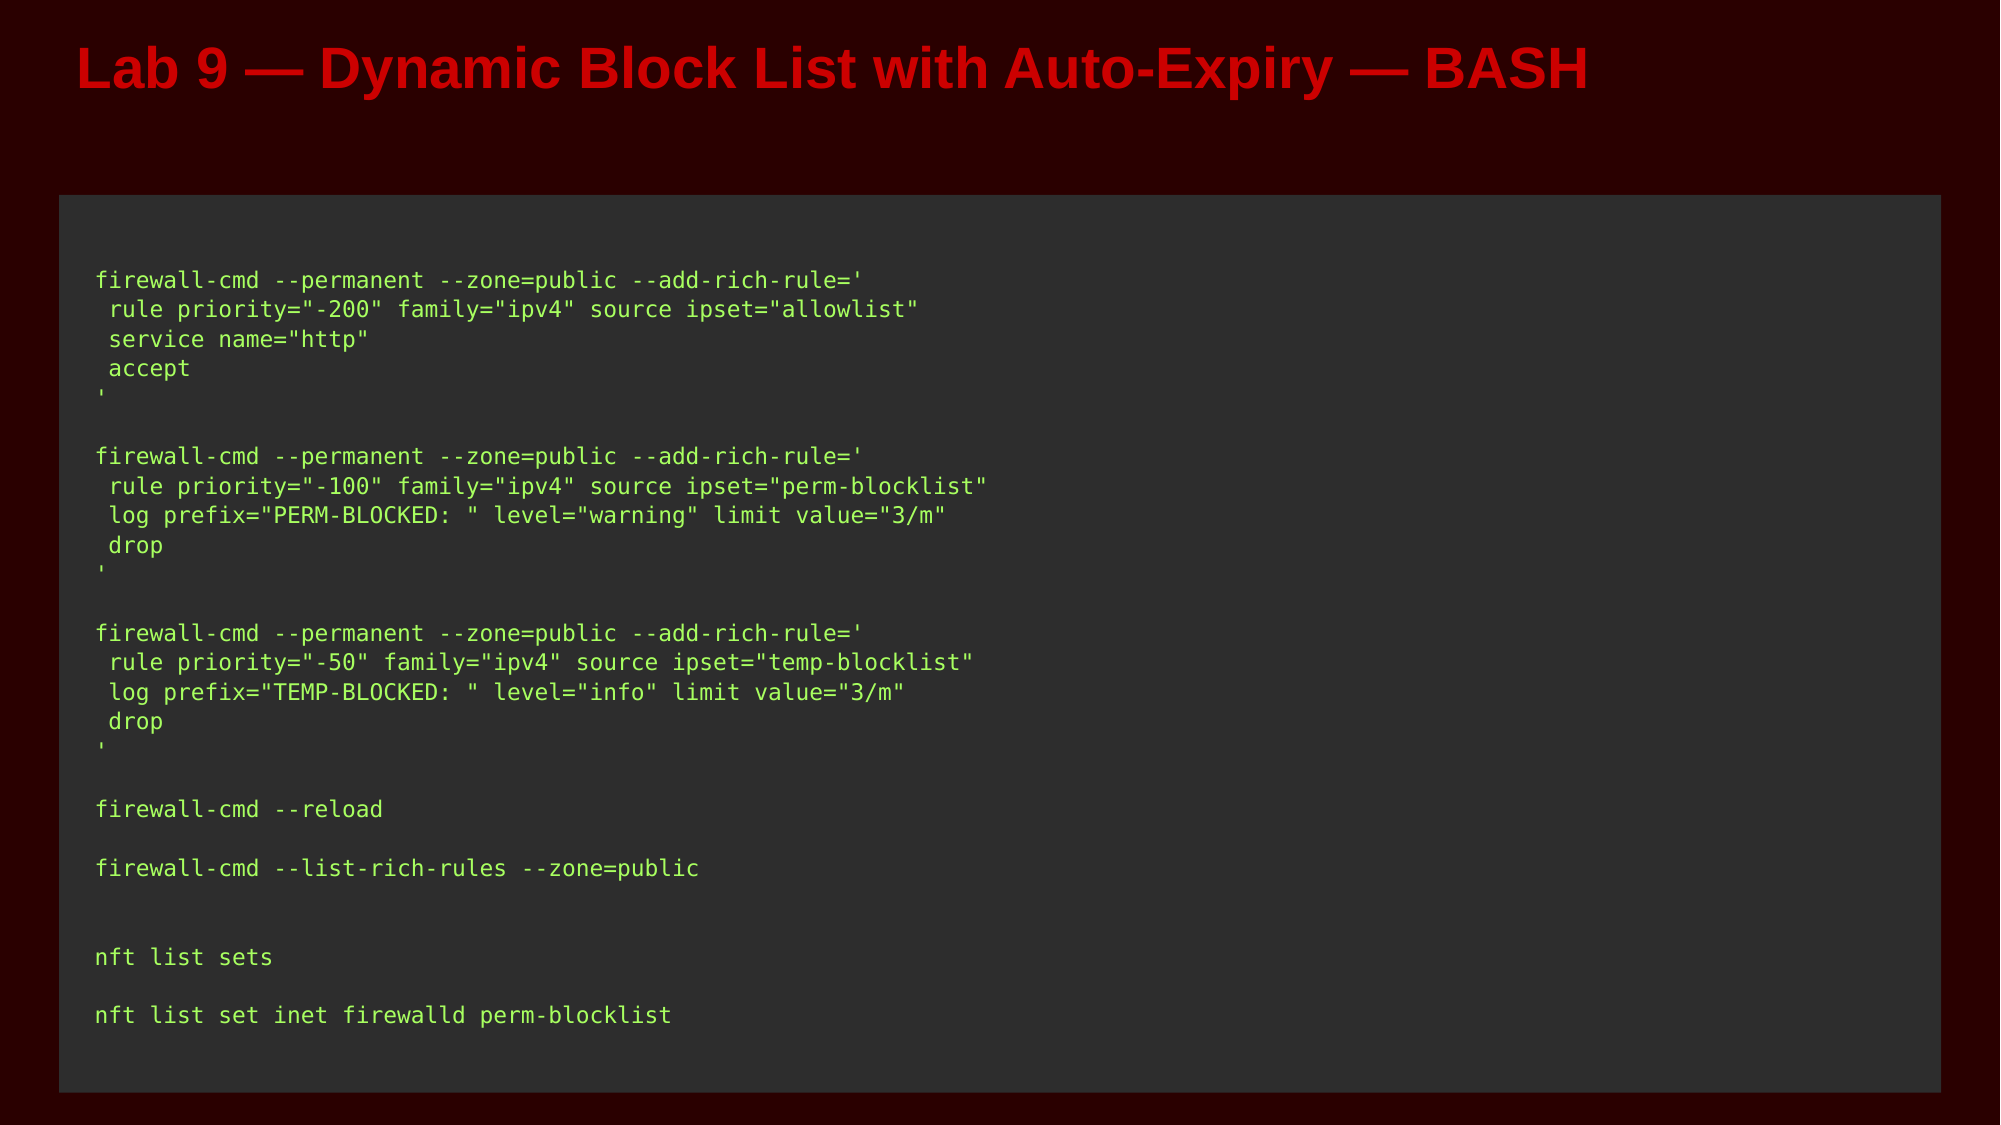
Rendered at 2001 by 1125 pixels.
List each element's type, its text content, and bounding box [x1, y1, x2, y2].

text_box firewall-cmd --permanent --zone=public --add-rich-rule=' rule priority="-200" family="ipv4" source ipset="allowlist" service name="http" accept ' firewall-cmd --permanent --zone=public --add-rich-rule=' rule priority="-100" family="ipv4" source ipset="perm-blocklist" log prefix="PERM-BLOCKED: " level="warning" limit value="3/m" drop ' firewall-cmd --permanent --zone=public --add-rich-rule=' rule priority="-50" family="ipv4" source ipset="temp-blocklist" log prefix="TEMP-BLOCKED: " level="info" limit value="3/m" drop ' firewall-cmd --reload firewall-cmd --list-rich-rules --zone=public nft list sets nft list set inet firewalld perm-blocklist [59, 194, 1942, 1093]
text_box Lab 9 — Dynamic Block List with Auto-Expiry — BASH [59, 23, 1942, 178]
